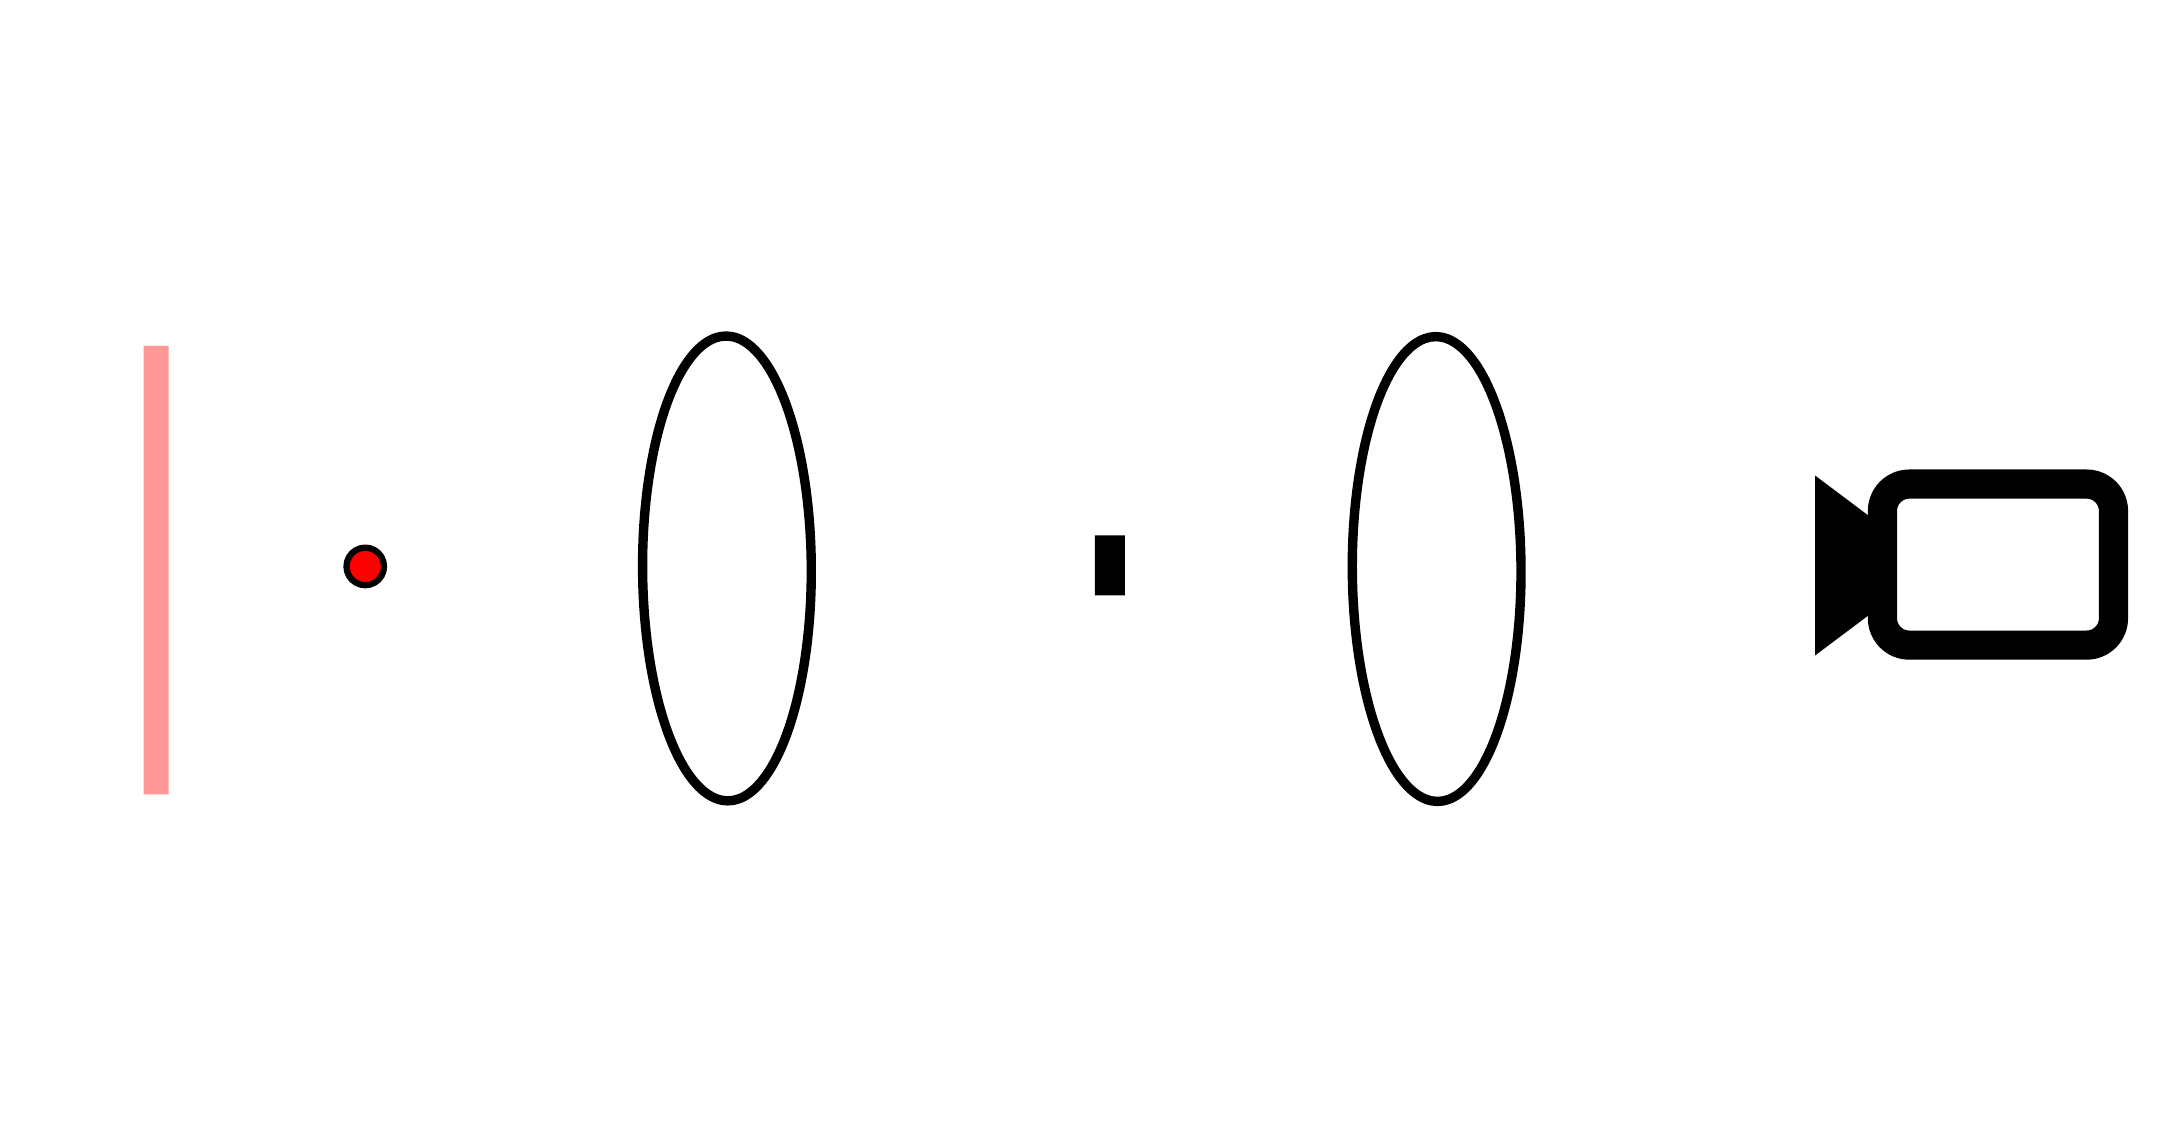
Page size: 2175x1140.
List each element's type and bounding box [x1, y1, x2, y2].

text_box [346, 547, 385, 586]
text_box [1815, 475, 1876, 656]
text_box [1882, 484, 2114, 646]
text_box [642, 336, 812, 801]
text_box [1094, 535, 1125, 596]
text_box [1352, 336, 1522, 802]
